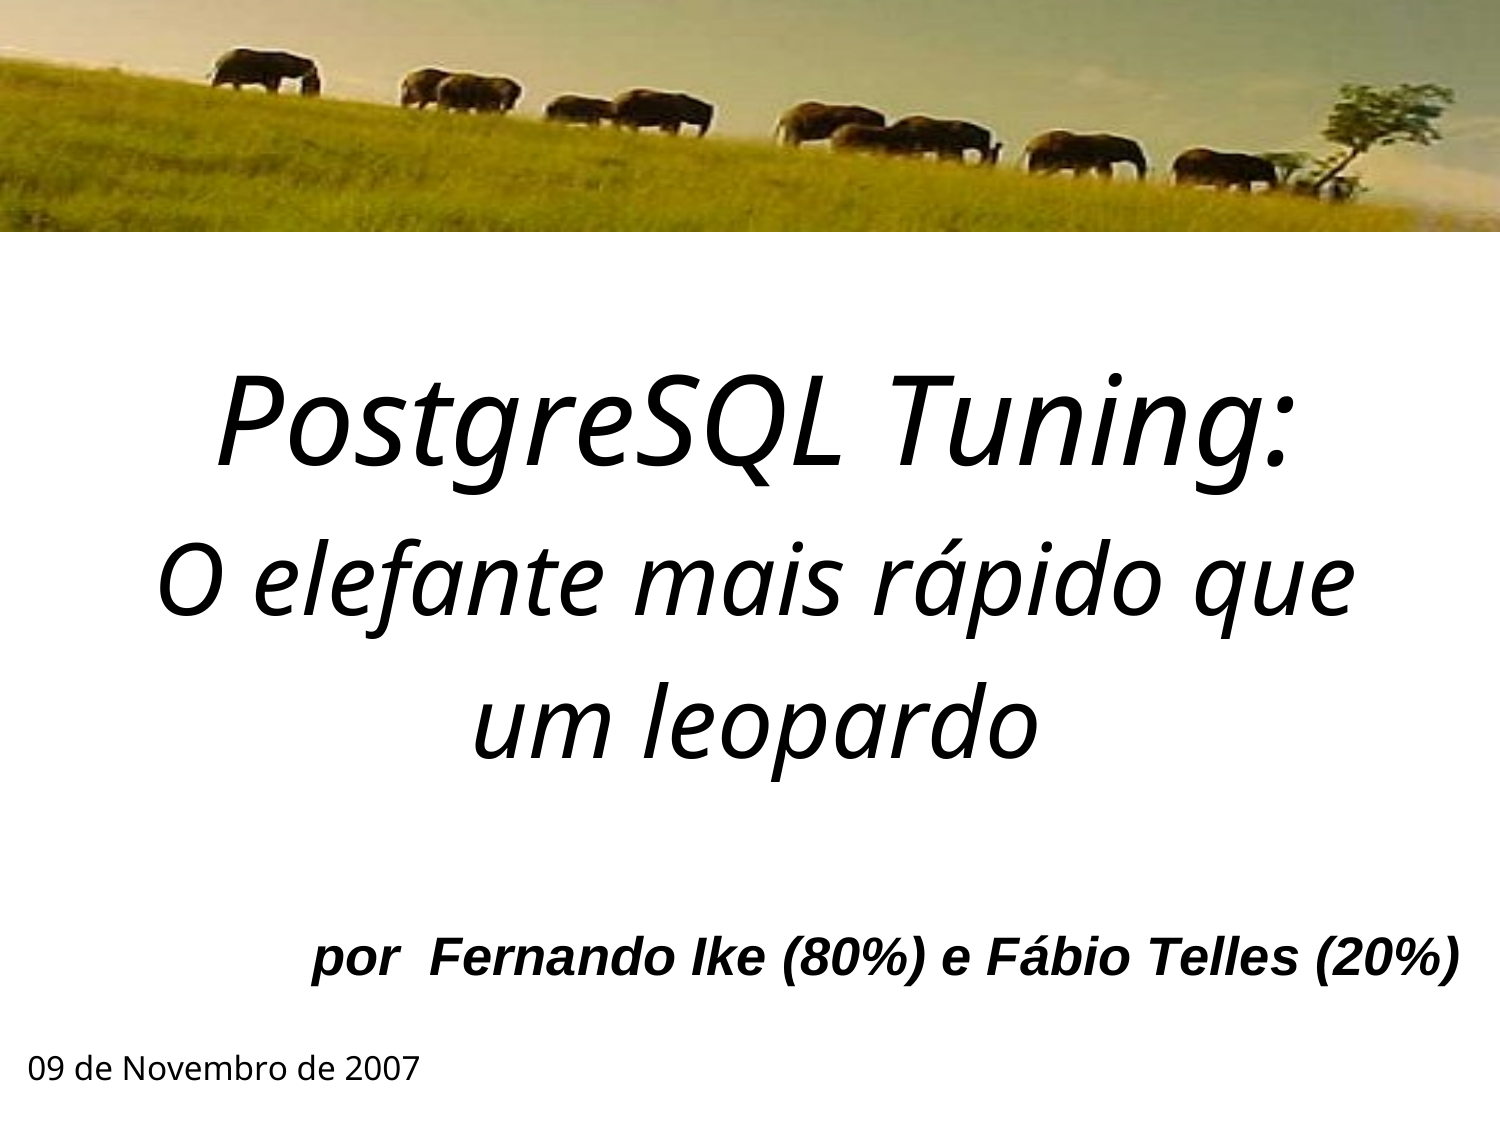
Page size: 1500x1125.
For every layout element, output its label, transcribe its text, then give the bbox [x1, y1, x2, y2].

picture [0, 0, 1500, 232]
text_box por Fernando Ike (80%) e Fábio Telles (20%) [29, 915, 1477, 1023]
text_box PostgreSQL Tuning: O elefante mais rápido que um leopardo [81, 315, 1432, 783]
text_box 09 de Novembro de 2007 [12, 1037, 625, 1095]
